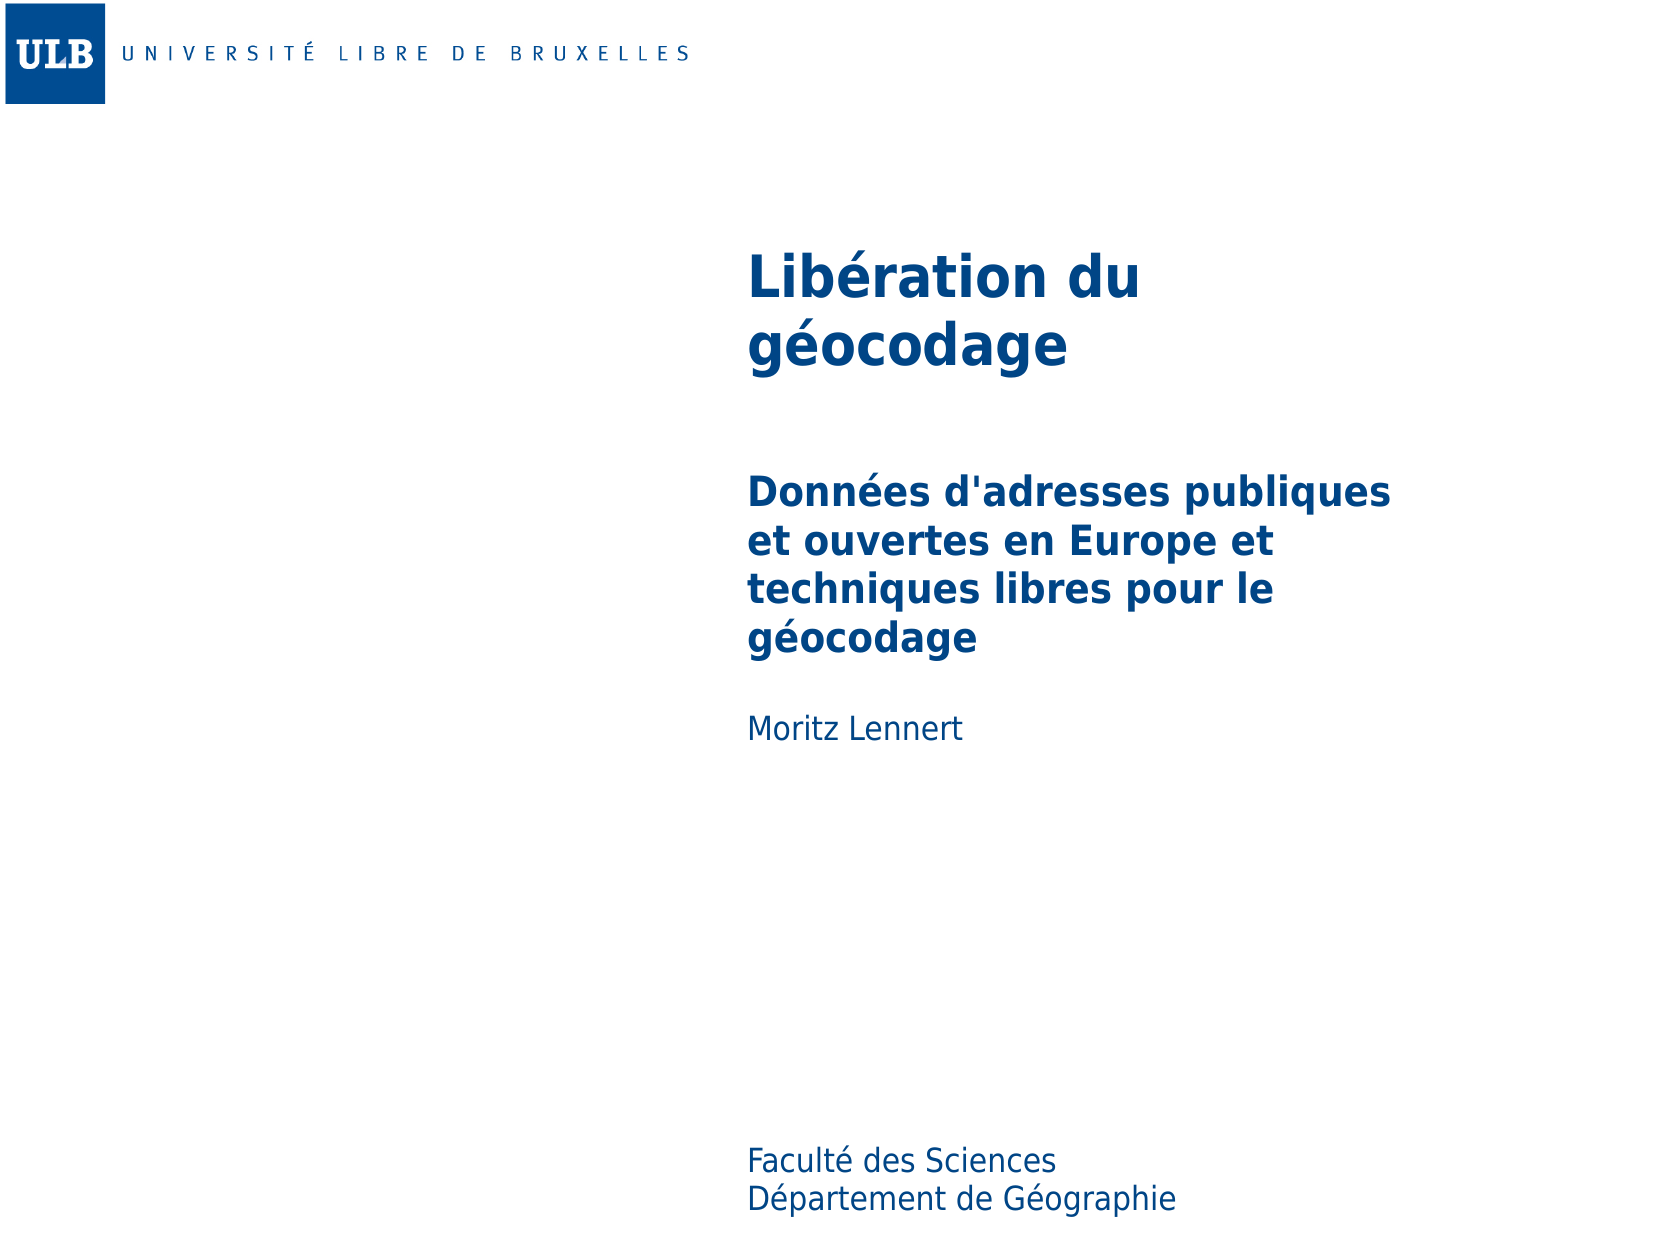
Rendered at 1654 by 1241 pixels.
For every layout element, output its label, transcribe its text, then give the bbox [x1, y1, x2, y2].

picture [0, 0, 700, 107]
text_box Moritz Lennert [732, 702, 1418, 757]
text_box Données d'adresses publiques et ouvertes en Europe et techniques libres pour le géocodage [732, 460, 1418, 670]
text_box Faculté des Sciences Département de Géographie [732, 1133, 1193, 1226]
text_box Libération du géocodage [732, 236, 1418, 387]
